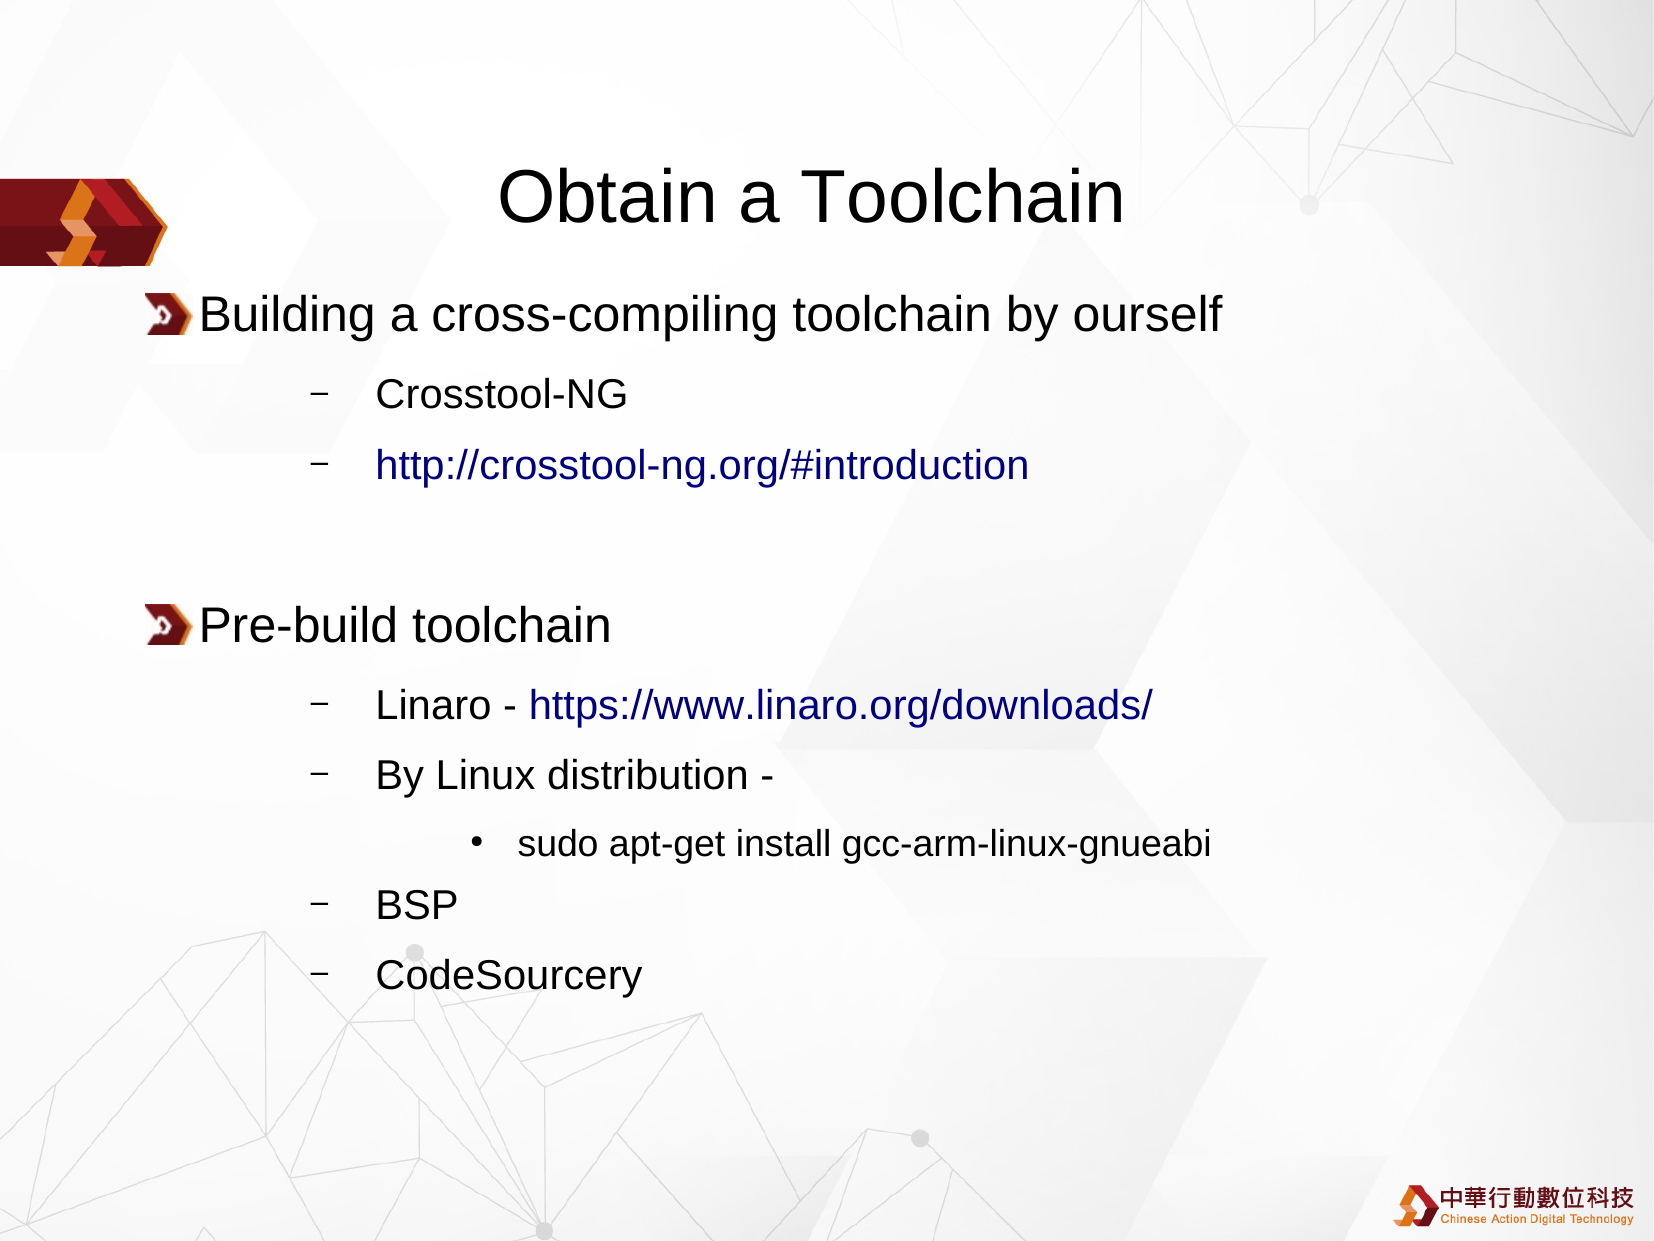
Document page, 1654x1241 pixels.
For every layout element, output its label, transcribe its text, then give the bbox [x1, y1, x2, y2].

title Obtain a Toolchain [118, 112, 1506, 281]
list Building a cross-compiling toolchain by ourself Crosstool-NG http://crosstool-ng.org/#introduction Pre-build toolchain Linaro - https://www.linaro.org/downloads/ By Linux distribution - sudo apt-get install gcc-arm-linux-gnueabi BSP CodeSourcery [127, 286, 1581, 1181]
picture [0, 0, 1654, 1241]
